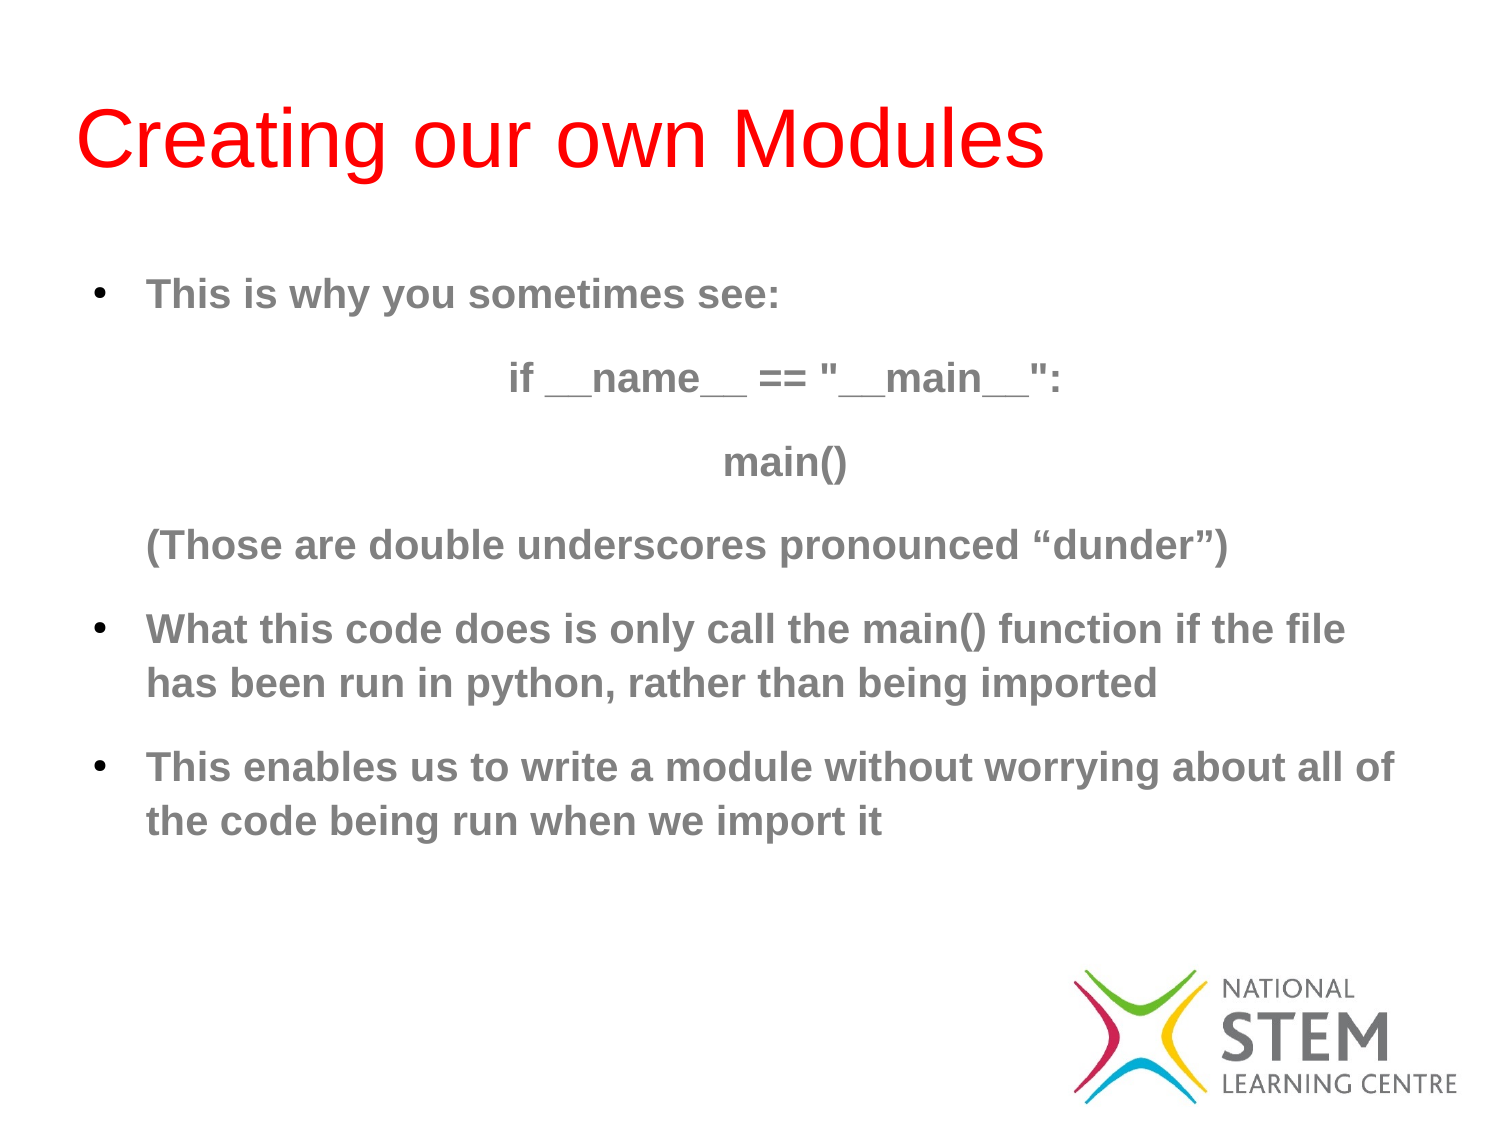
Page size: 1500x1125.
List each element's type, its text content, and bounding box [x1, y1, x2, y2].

title Creating our own Modules [75, 44, 1425, 233]
list This is why you sometimes see: if __name__ == "__main__": main() (Those are double underscores pronounced “dunder”) What this code does is only call the main() function if the file has been run in python, rather than being imported This enables us to write a module without worrying about all of the code being run when we import it [75, 263, 1425, 916]
picture [1057, 953, 1472, 1120]
